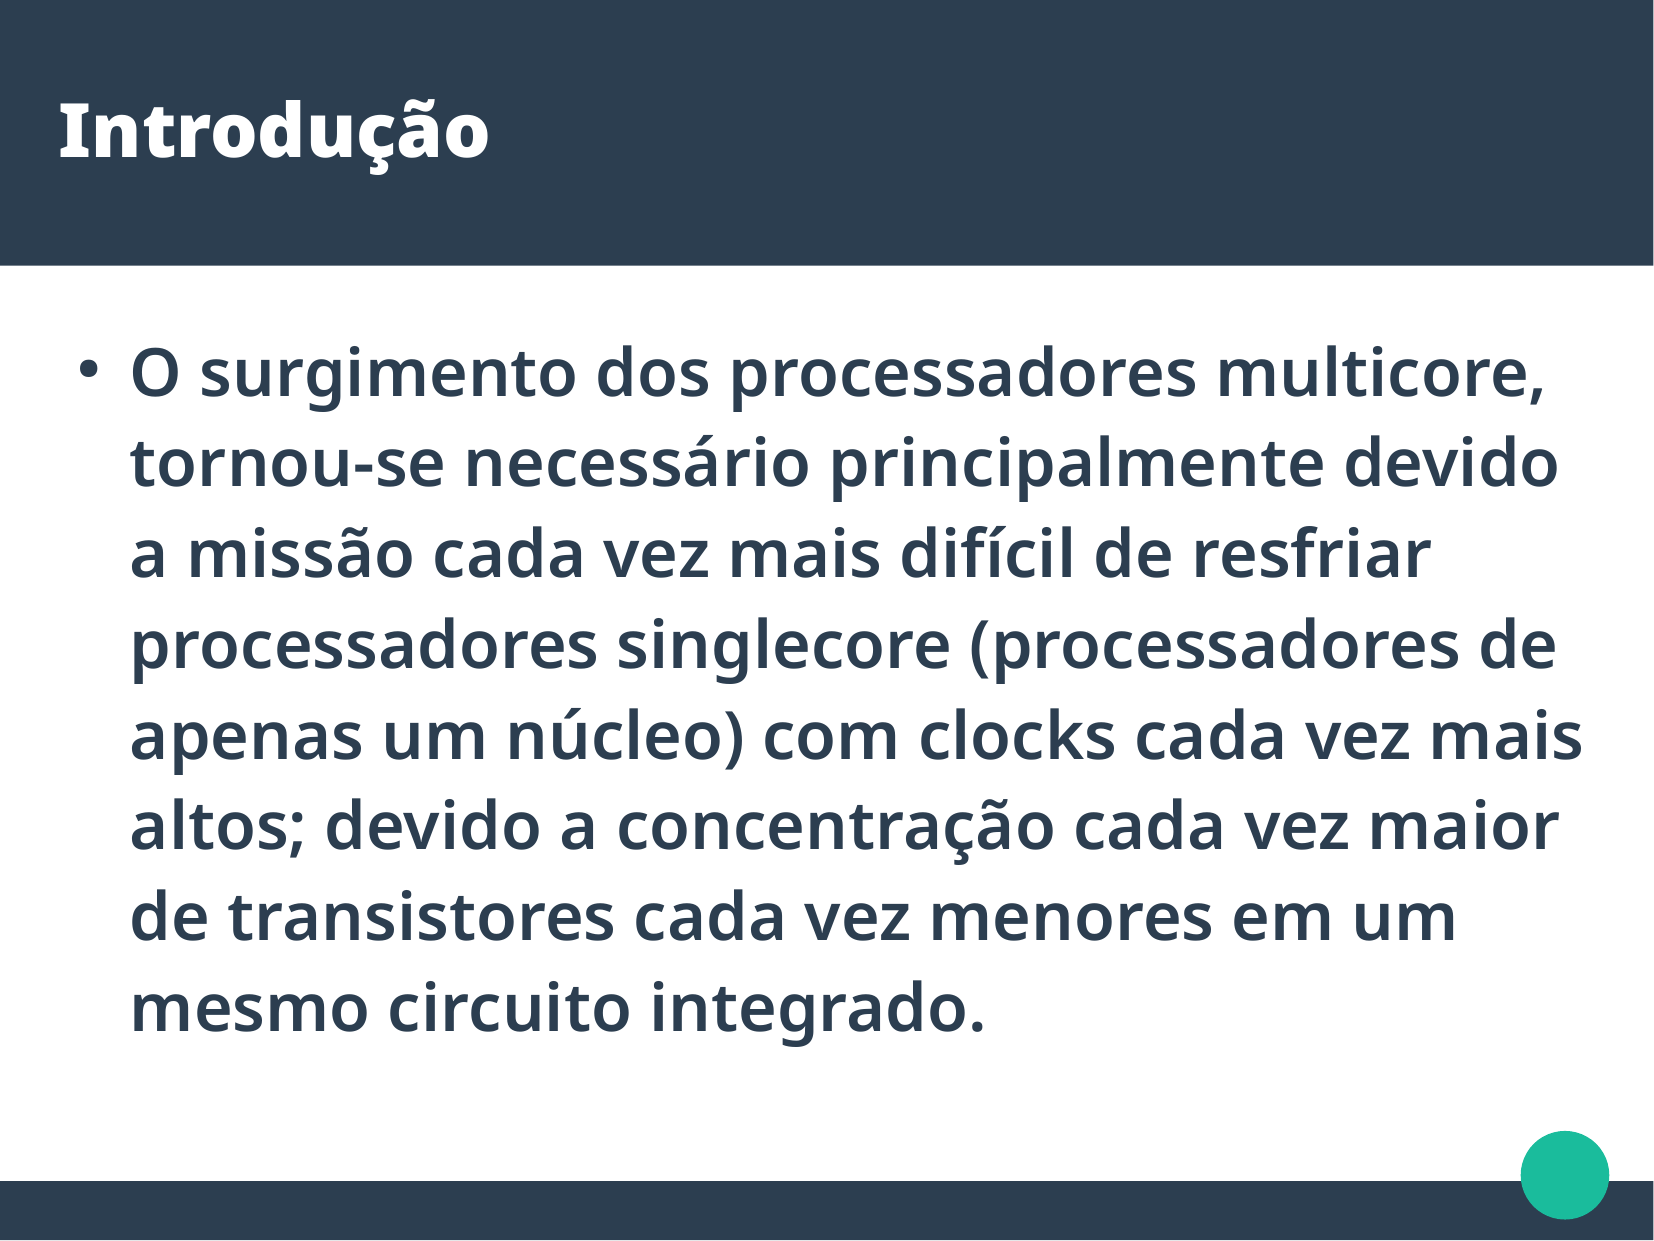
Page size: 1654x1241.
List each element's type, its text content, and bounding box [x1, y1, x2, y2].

list O surgimento dos processadores multicore, tornou-se necessário principalmente devido a missão cada vez mais difícil de resfriar processadores singlecore (processadores de apenas um núcleo) com clocks cada vez mais altos; devido a concentração cada vez maior de transistores cada vez menores em um mesmo circuito integrado. [59, 324, 1595, 1152]
title Introdução [59, 49, 1595, 207]
